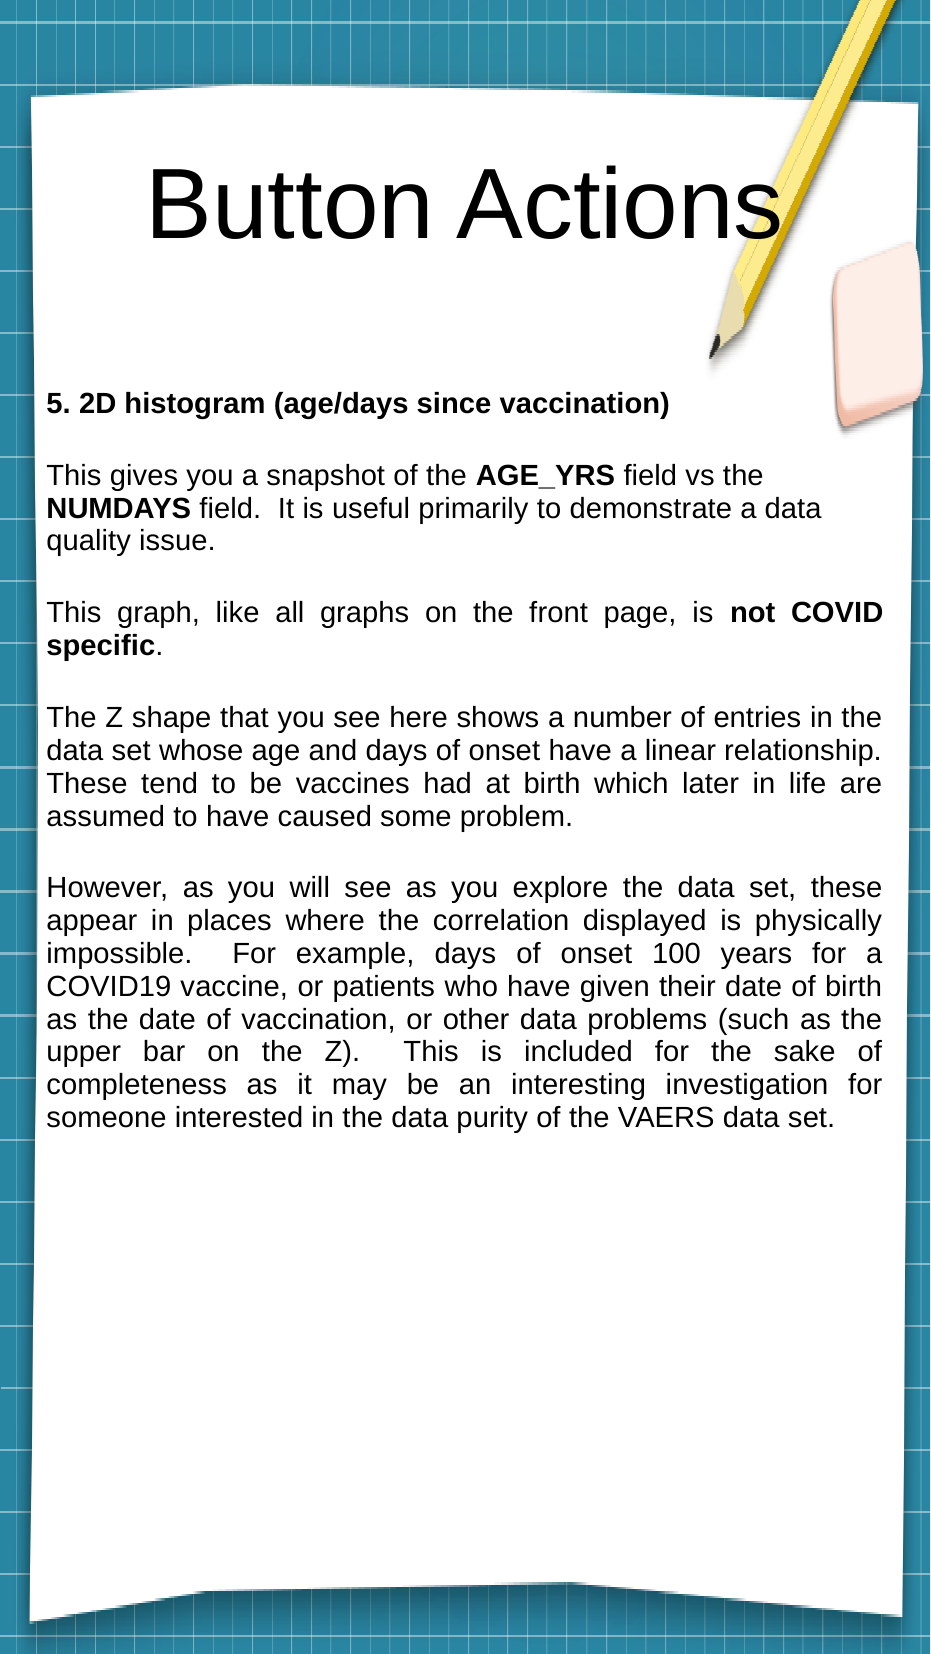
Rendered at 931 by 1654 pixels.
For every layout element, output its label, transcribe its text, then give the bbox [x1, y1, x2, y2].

picture [0, 0, 931, 1654]
list 5. 2D histogram (age/days since vaccination) This gives you a snapshot of the AGE_YRS field vs the NUMDAYS field. It is useful primarily to demonstrate a data quality issue. This graph, like all graphs on the front page, is not COVID specific. The Z shape that you see here shows a number of entries in the data set whose age and days of onset have a linear relationship. These tend to be vaccines had at birth which later in life are assumed to have caused some problem. However, as you will see as you explore the data set, these appear in places where the correlation displayed is physically impossible. For example, days of onset 100 years for a COVID19 vaccine, or patients who have given their date of birth as the date of vaccination, or other data problems (such as the upper bar on the Z). This is included for the sake of completeness as it may be an interesting investigation for someone interested in the data purity of the VAERS data set. [46, 386, 884, 1346]
title Button Actions [46, 65, 884, 342]
